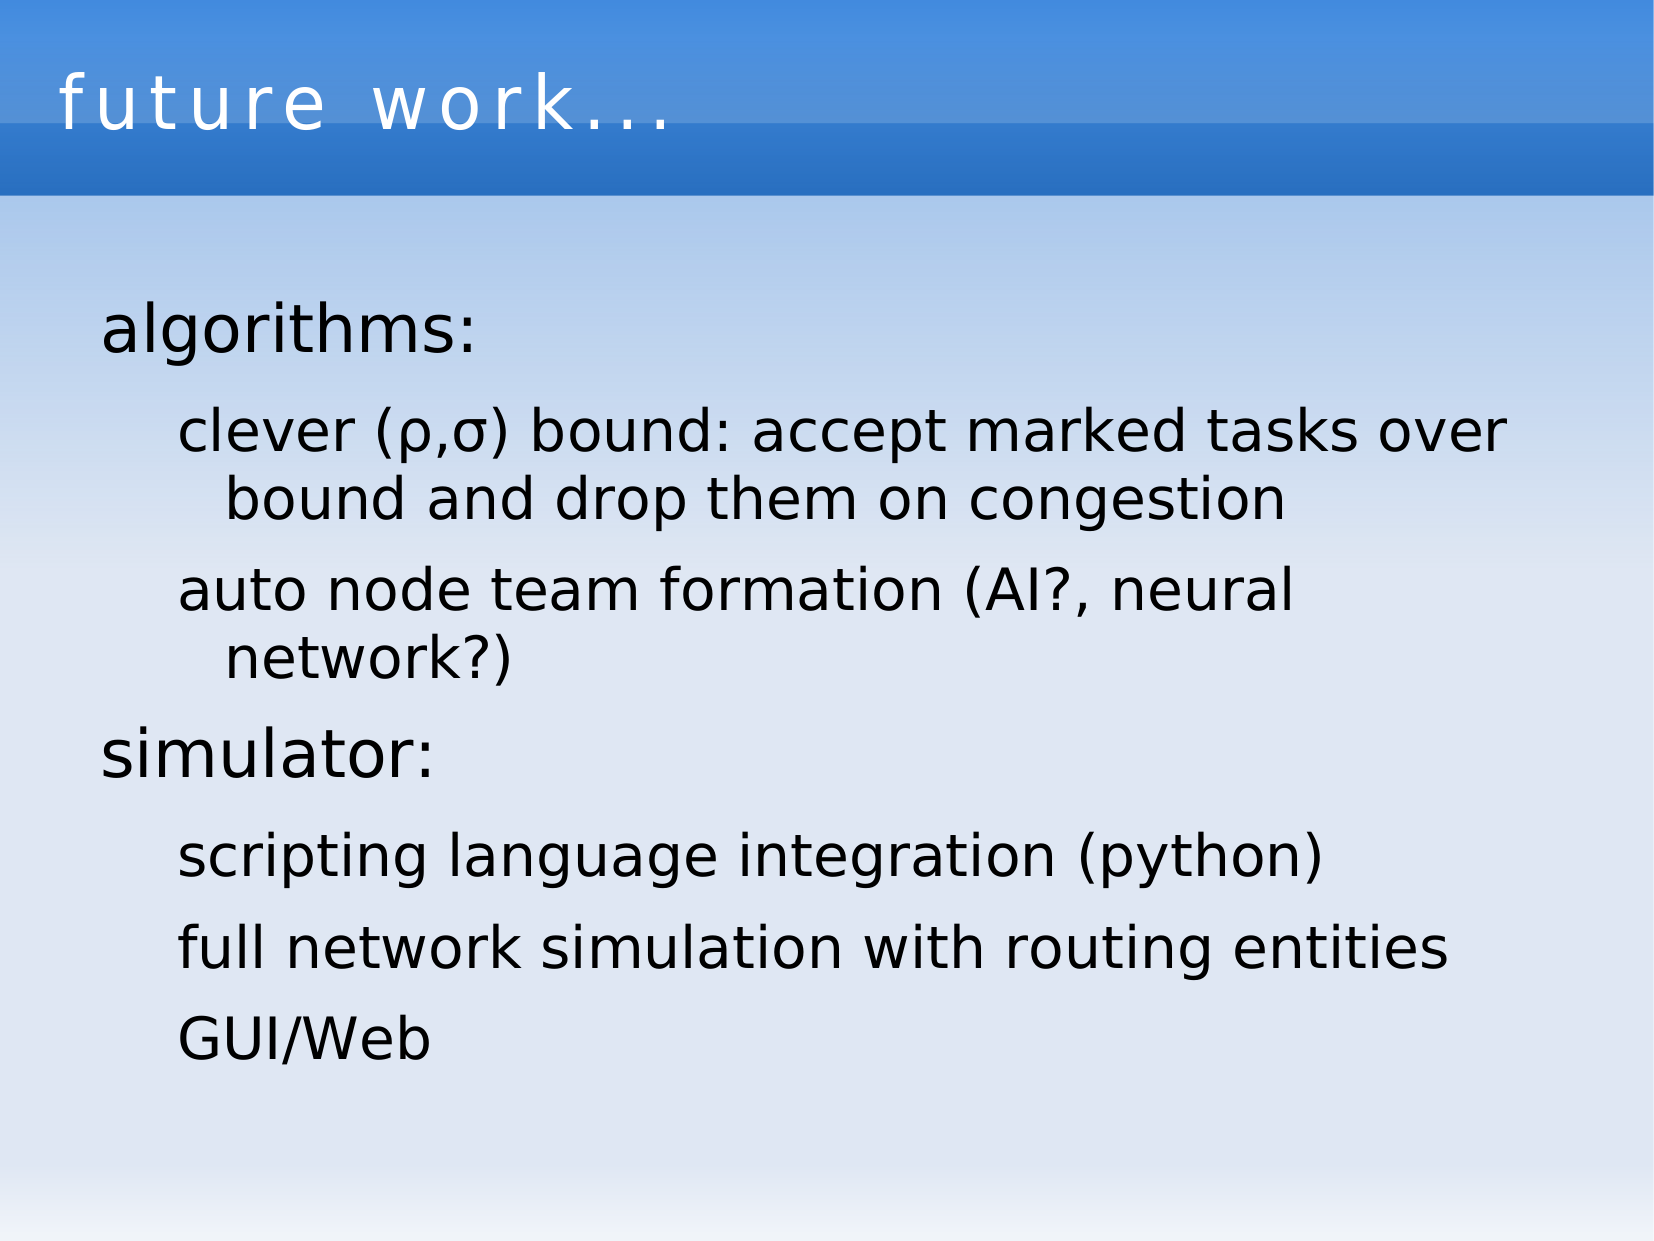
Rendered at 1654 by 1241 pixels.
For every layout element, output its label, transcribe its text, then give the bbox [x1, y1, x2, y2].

title future work... [59, 29, 1270, 178]
list algorithms: clever (ρ,σ) bound: accept marked tasks over bound and drop them on congestion auto node team formation (AI?, neural network?) simulator: scripting language integration (python) full network simulation with routing entities GUI/Web [82, 290, 1571, 1094]
picture [0, 0, 1654, 1241]
